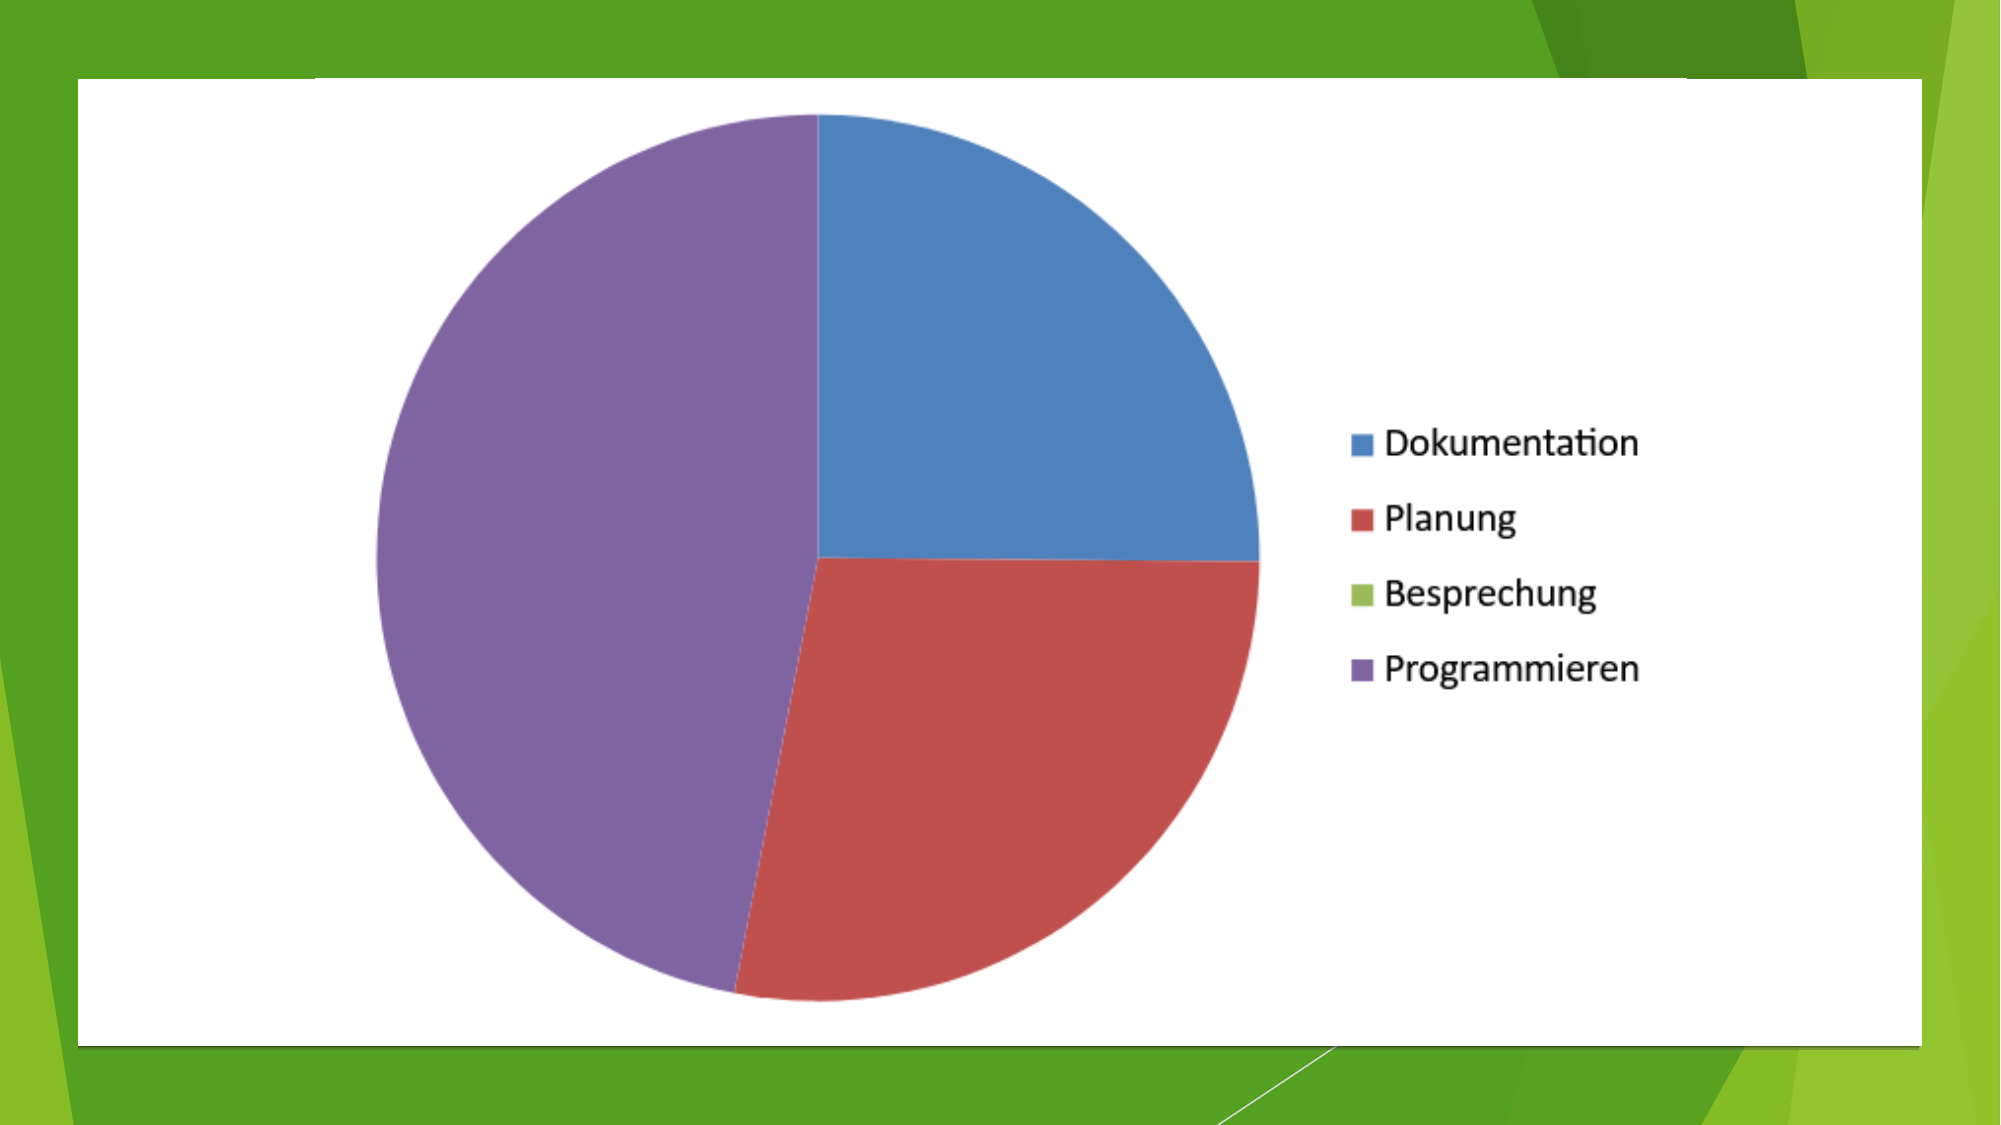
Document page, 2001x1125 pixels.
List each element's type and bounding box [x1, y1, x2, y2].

picture [315, 79, 1687, 1034]
text_box [0, 0, 2000, 1125]
